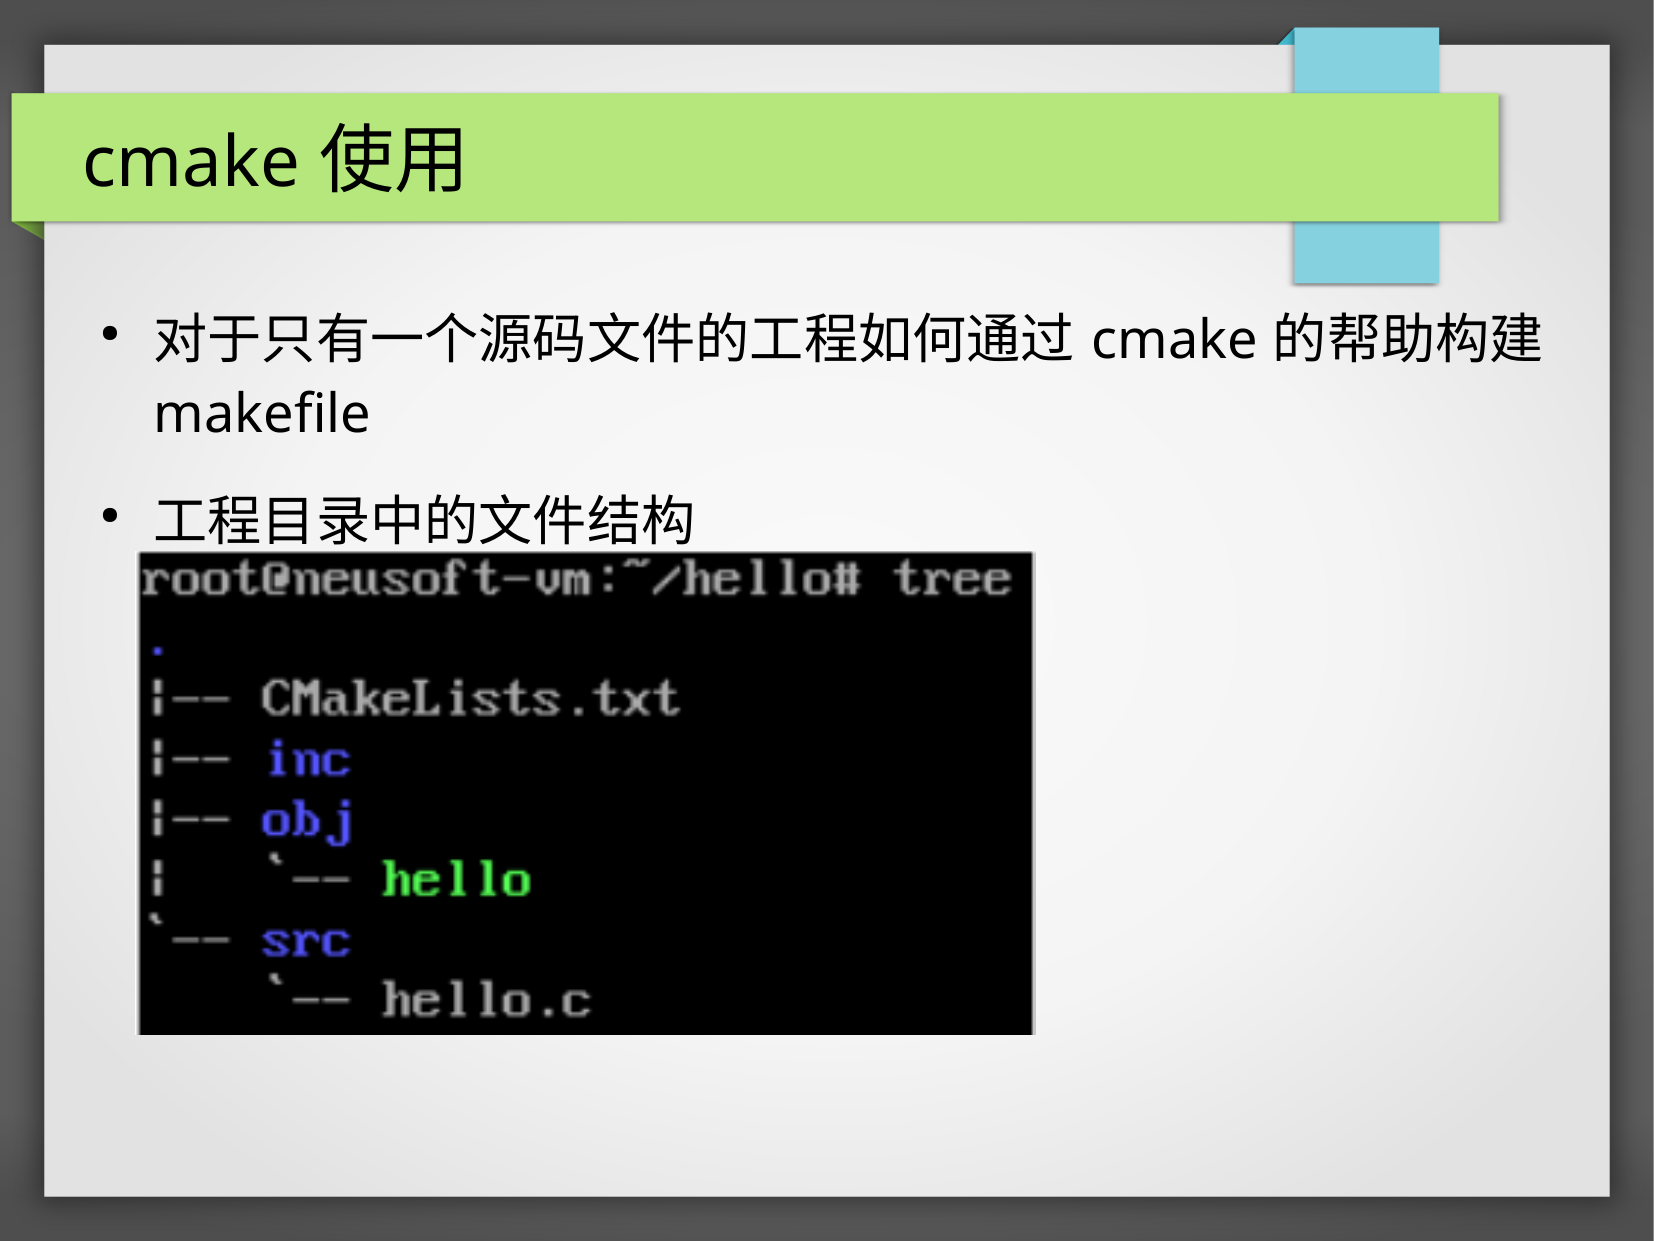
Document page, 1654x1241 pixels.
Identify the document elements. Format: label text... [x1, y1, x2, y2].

picture [0, 0, 1654, 1241]
title cmake使用 [82, 94, 1264, 213]
list 对于只有一个源码文件的工程如何通过cmake的帮助构建makefile 工程目录中的文件结构 [82, 295, 1571, 1015]
